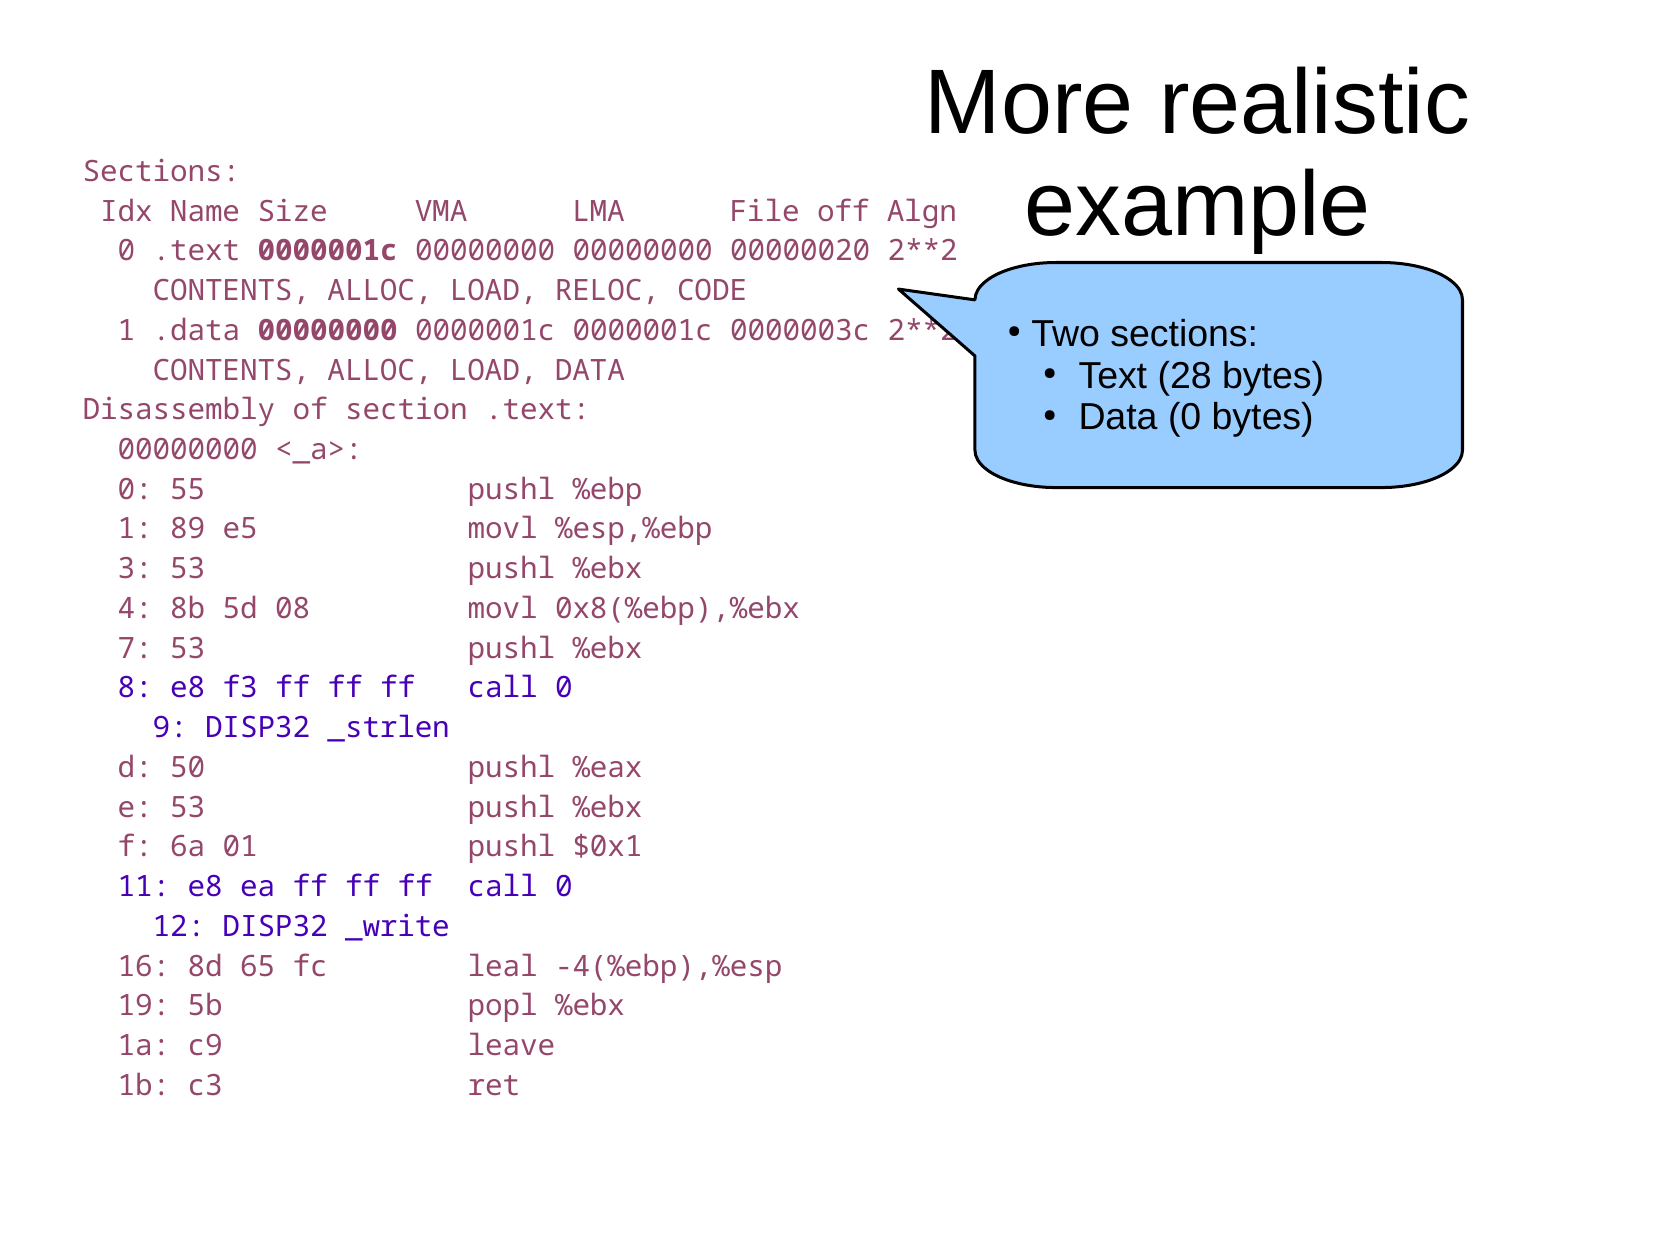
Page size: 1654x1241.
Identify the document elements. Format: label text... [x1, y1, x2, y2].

list Sections: Idx Name Size VMA LMA File off Algn 0 .text 0000001c 00000000 00000000 00000020 2**2 CONTENTS, ALLOC, LOAD, RELOC, CODE 1 .data 00000000 0000001c 0000001c 0000003c 2**2 CONTENTS, ALLOC, LOAD, DATA Disassembly of section .text: 00000000 <_a>: 0: 55 pushl %ebp 1: 89 e5 movl %esp,%ebp 3: 53 pushl %ebx 4: 8b 5d 08 movl 0x8(%ebp),%ebx 7: 53 pushl %ebx 8: e8 f3 ff ff ff call 0 9: DISP32 _strlen d: 50 pushl %eax e: 53 pushl %ebx f: 6a 01 pushl $0x1 11: e8 ea ff ff ff call 0 12: DISP32 _write 16: 8d 65 fc leal -4(%ebp),%esp 19: 5b popl %ebx 1a: c9 leave 1b: c3 ret [82, 150, 1571, 1126]
text_box Two sections: Text (28 bytes) Data (0 bytes) [898, 262, 1463, 488]
title More realistic example [825, 49, 1571, 150]
